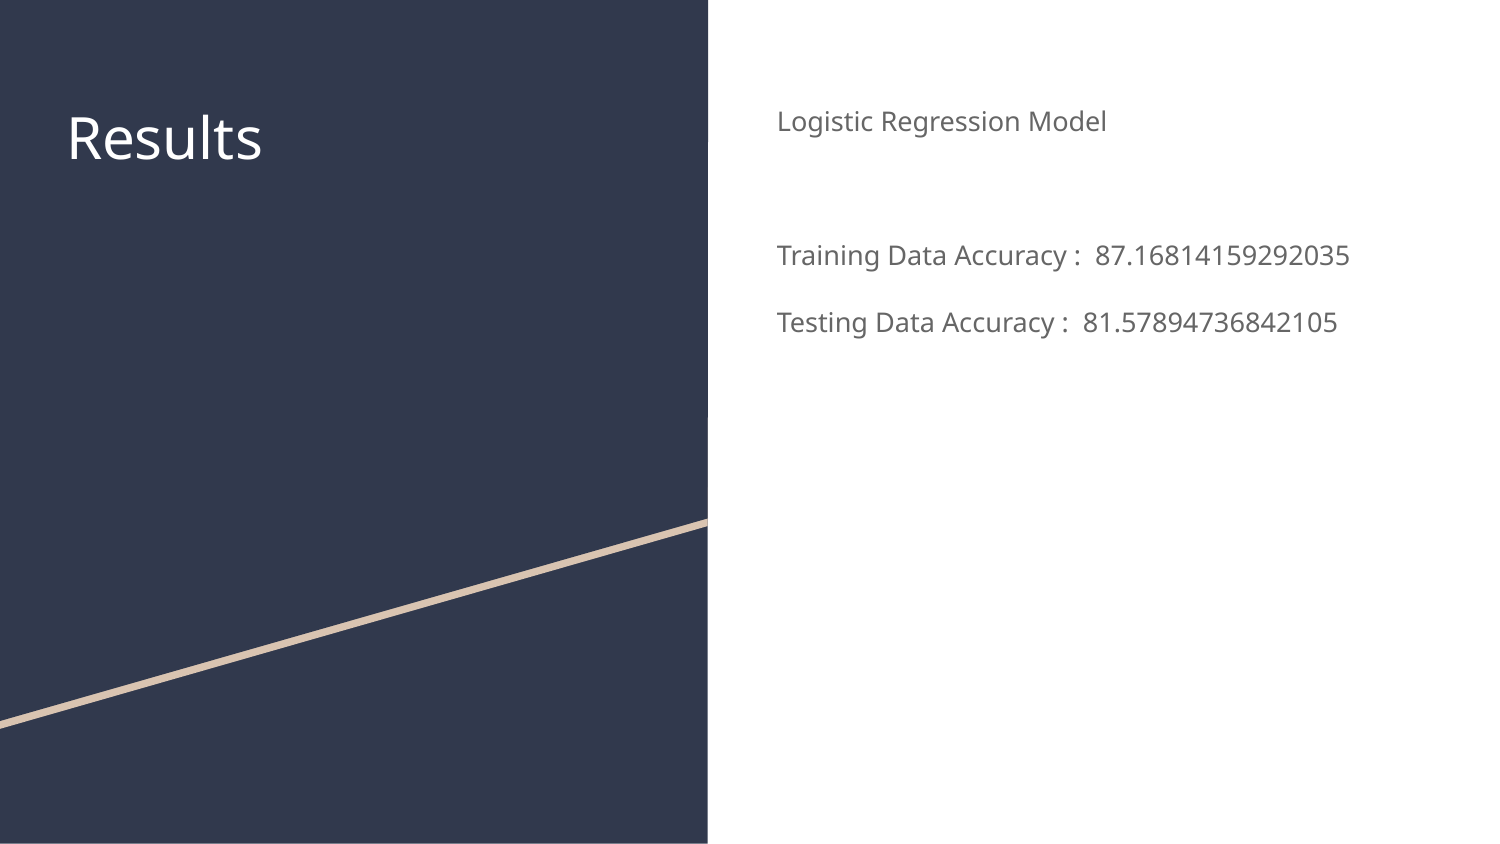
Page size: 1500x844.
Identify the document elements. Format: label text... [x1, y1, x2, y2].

title Results [51, 82, 660, 494]
list Logistic Regression Model Training Data Accuracy : 87.16814159292035 Testing Data Accuracy : 81.57894736842105 [761, 82, 1446, 755]
